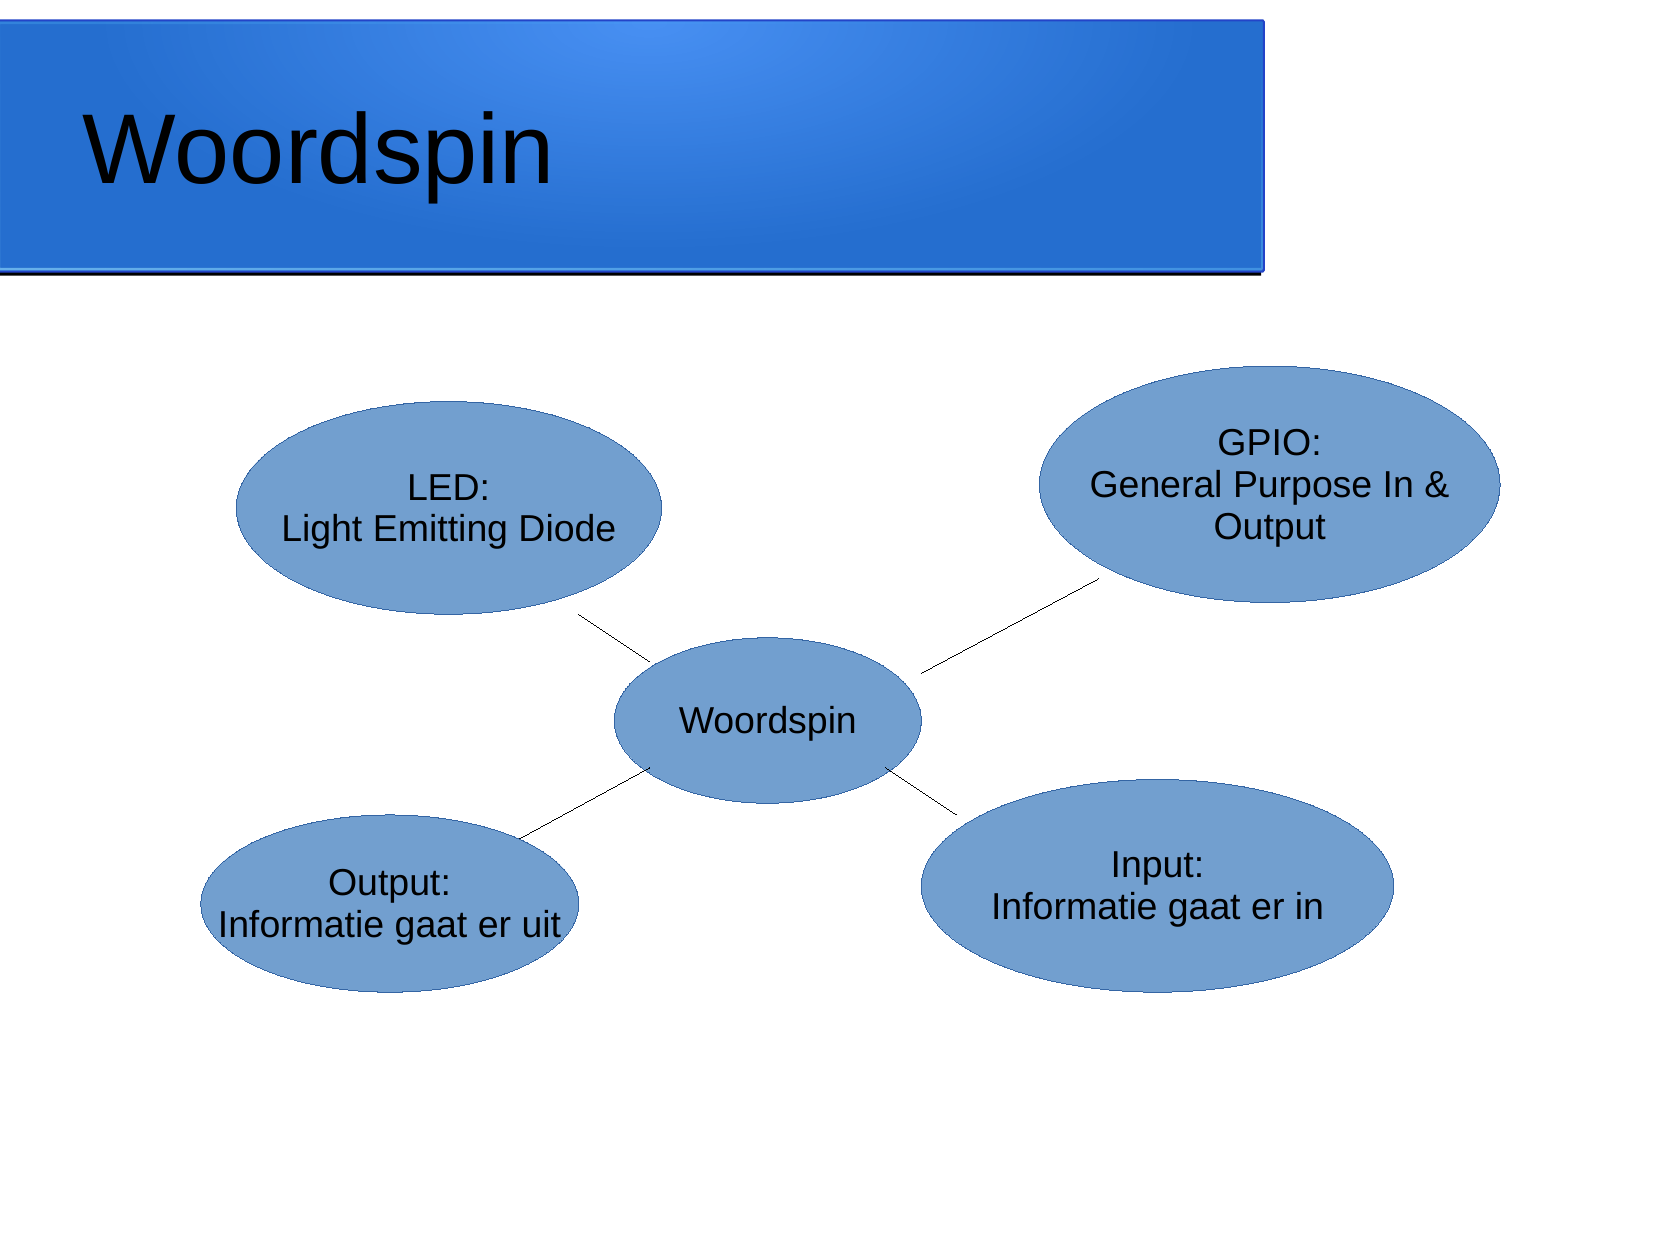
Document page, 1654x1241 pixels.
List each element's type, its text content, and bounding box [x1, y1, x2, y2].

text_box Woordspin [614, 637, 922, 804]
title Woordspin [82, 47, 1235, 252]
text_box GPIO: General Purpose In & Output [1039, 366, 1501, 603]
text_box LED: Light Emitting Diode [236, 401, 662, 615]
text_box Input: Informatie gaat er in [921, 779, 1394, 993]
text_box Output: Informatie gaat er uit [200, 814, 579, 993]
